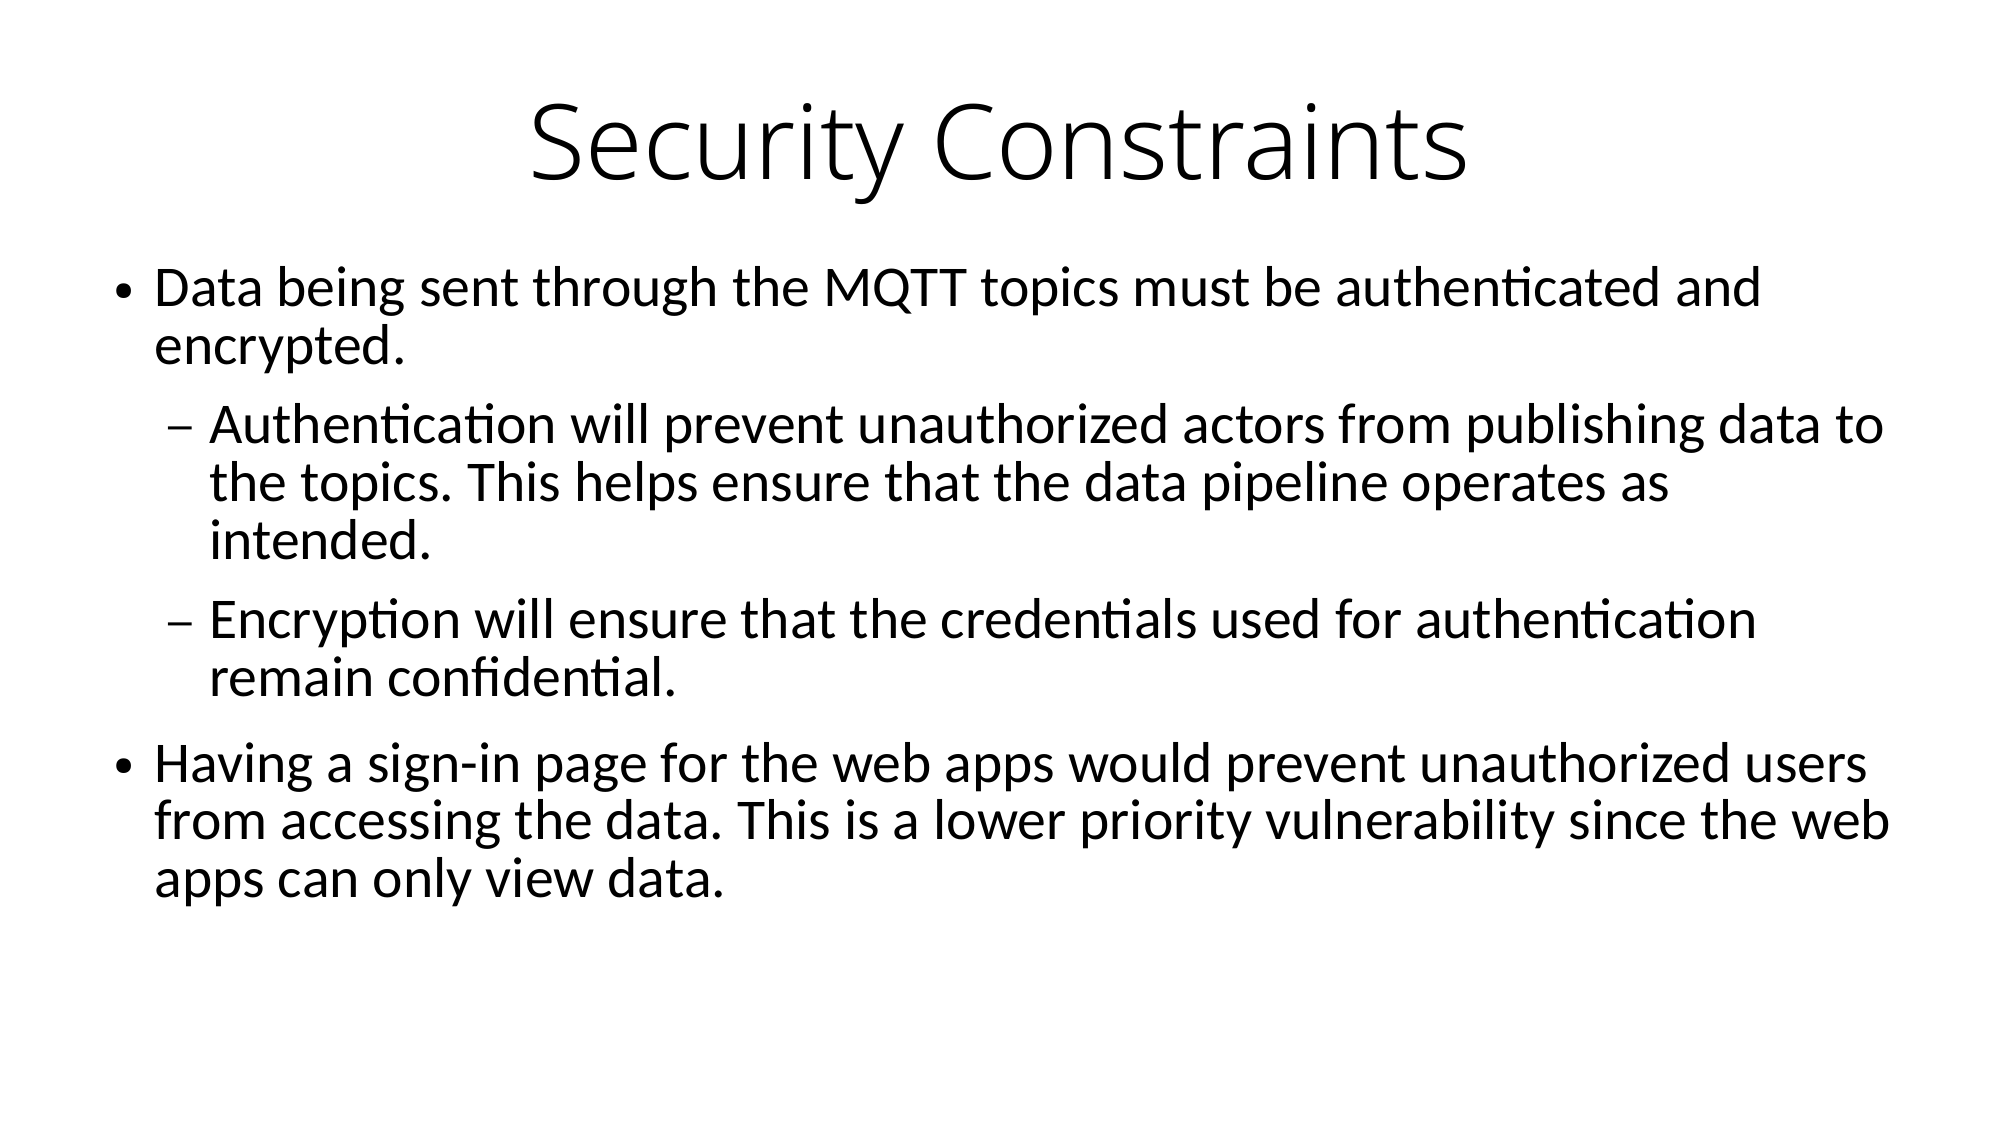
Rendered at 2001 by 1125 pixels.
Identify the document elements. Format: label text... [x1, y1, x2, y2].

list Data being sent through the MQTT topics must be authenticated and encrypted. Authentication will prevent unauthorized actors from publishing data to the topics. This helps ensure that the data pipeline operates as intended. Encryption will ensure that the credentials used for authentication remain confidential. Having a sign-in page for the web apps would prevent unauthorized users from accessing the data. This is a lower priority vulnerability since the web apps can only view data. [99, 263, 1900, 916]
title Security Constraints [99, 44, 1900, 233]
